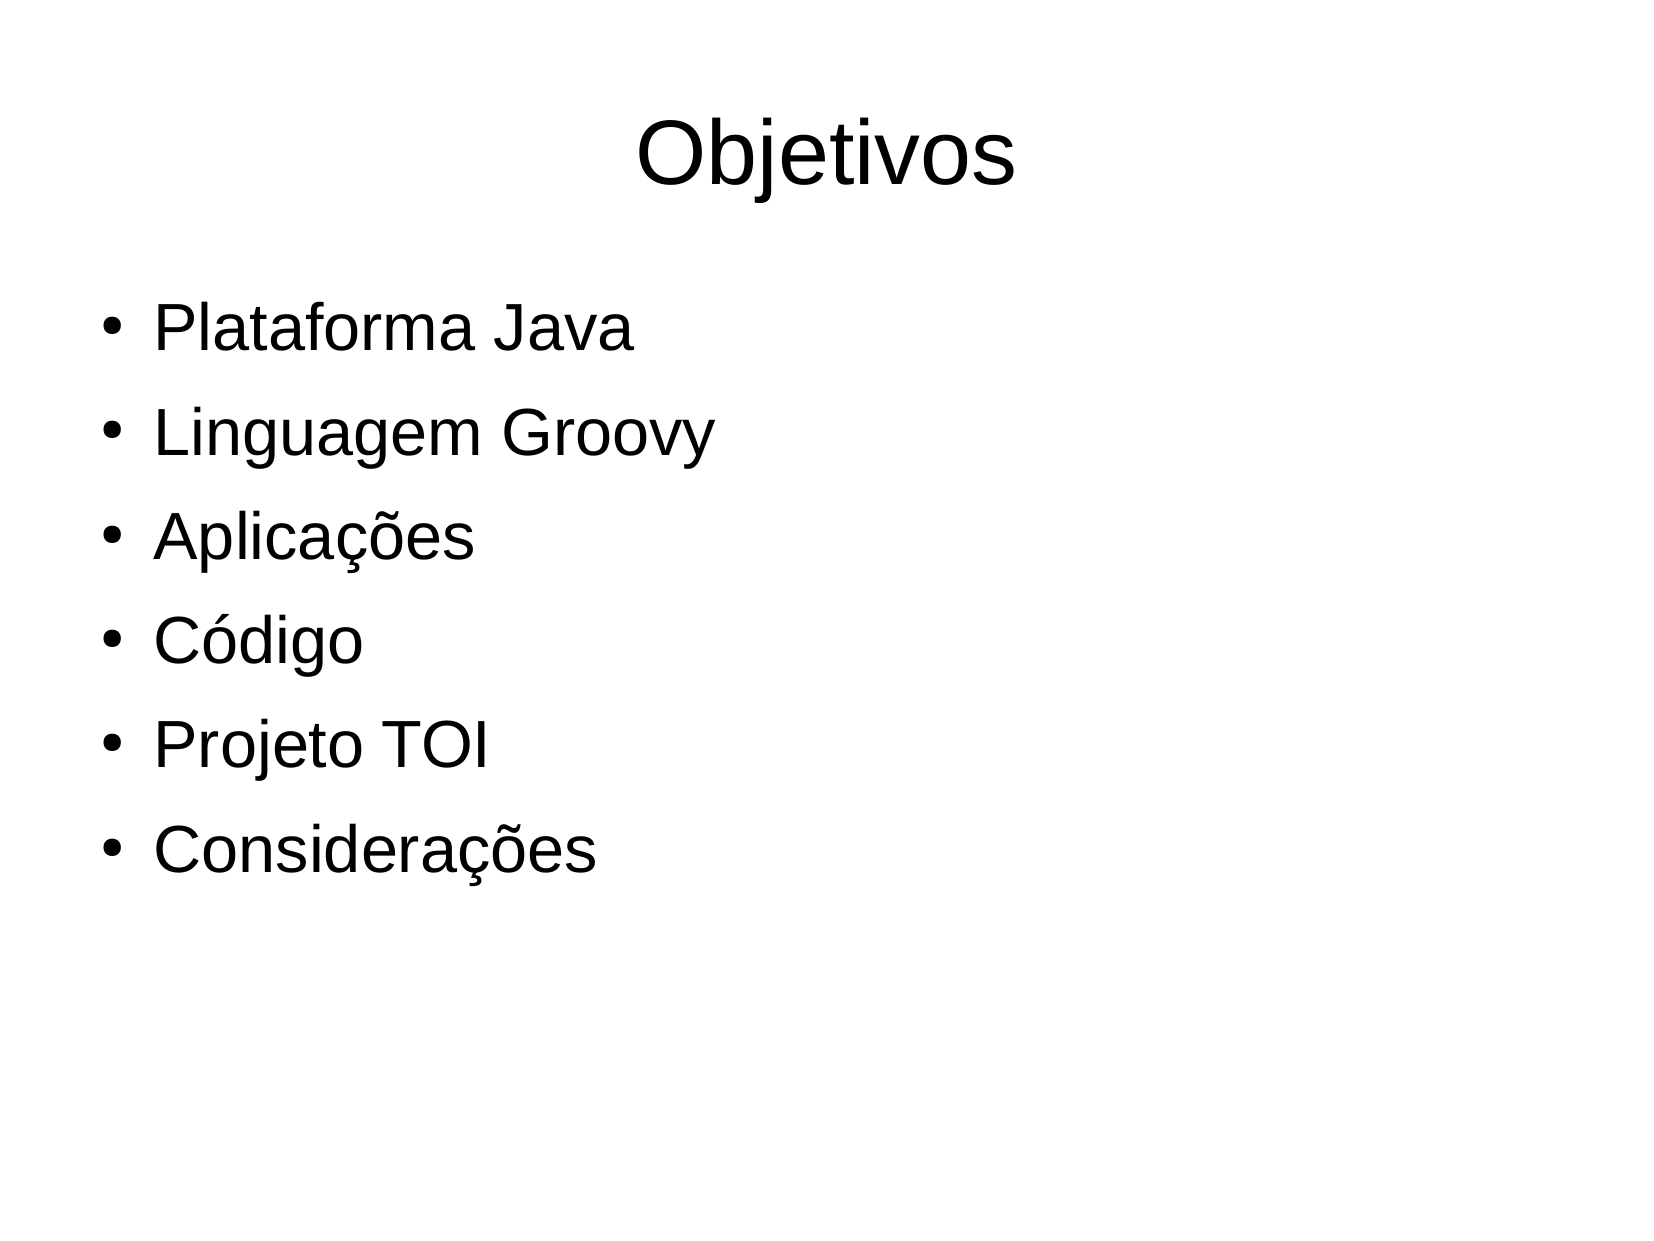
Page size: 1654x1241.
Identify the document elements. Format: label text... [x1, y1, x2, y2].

list Plataforma Java Linguagem Groovy Aplicações Código Projeto TOI Considerações [82, 290, 1571, 1010]
title Objetivos [82, 49, 1571, 257]
